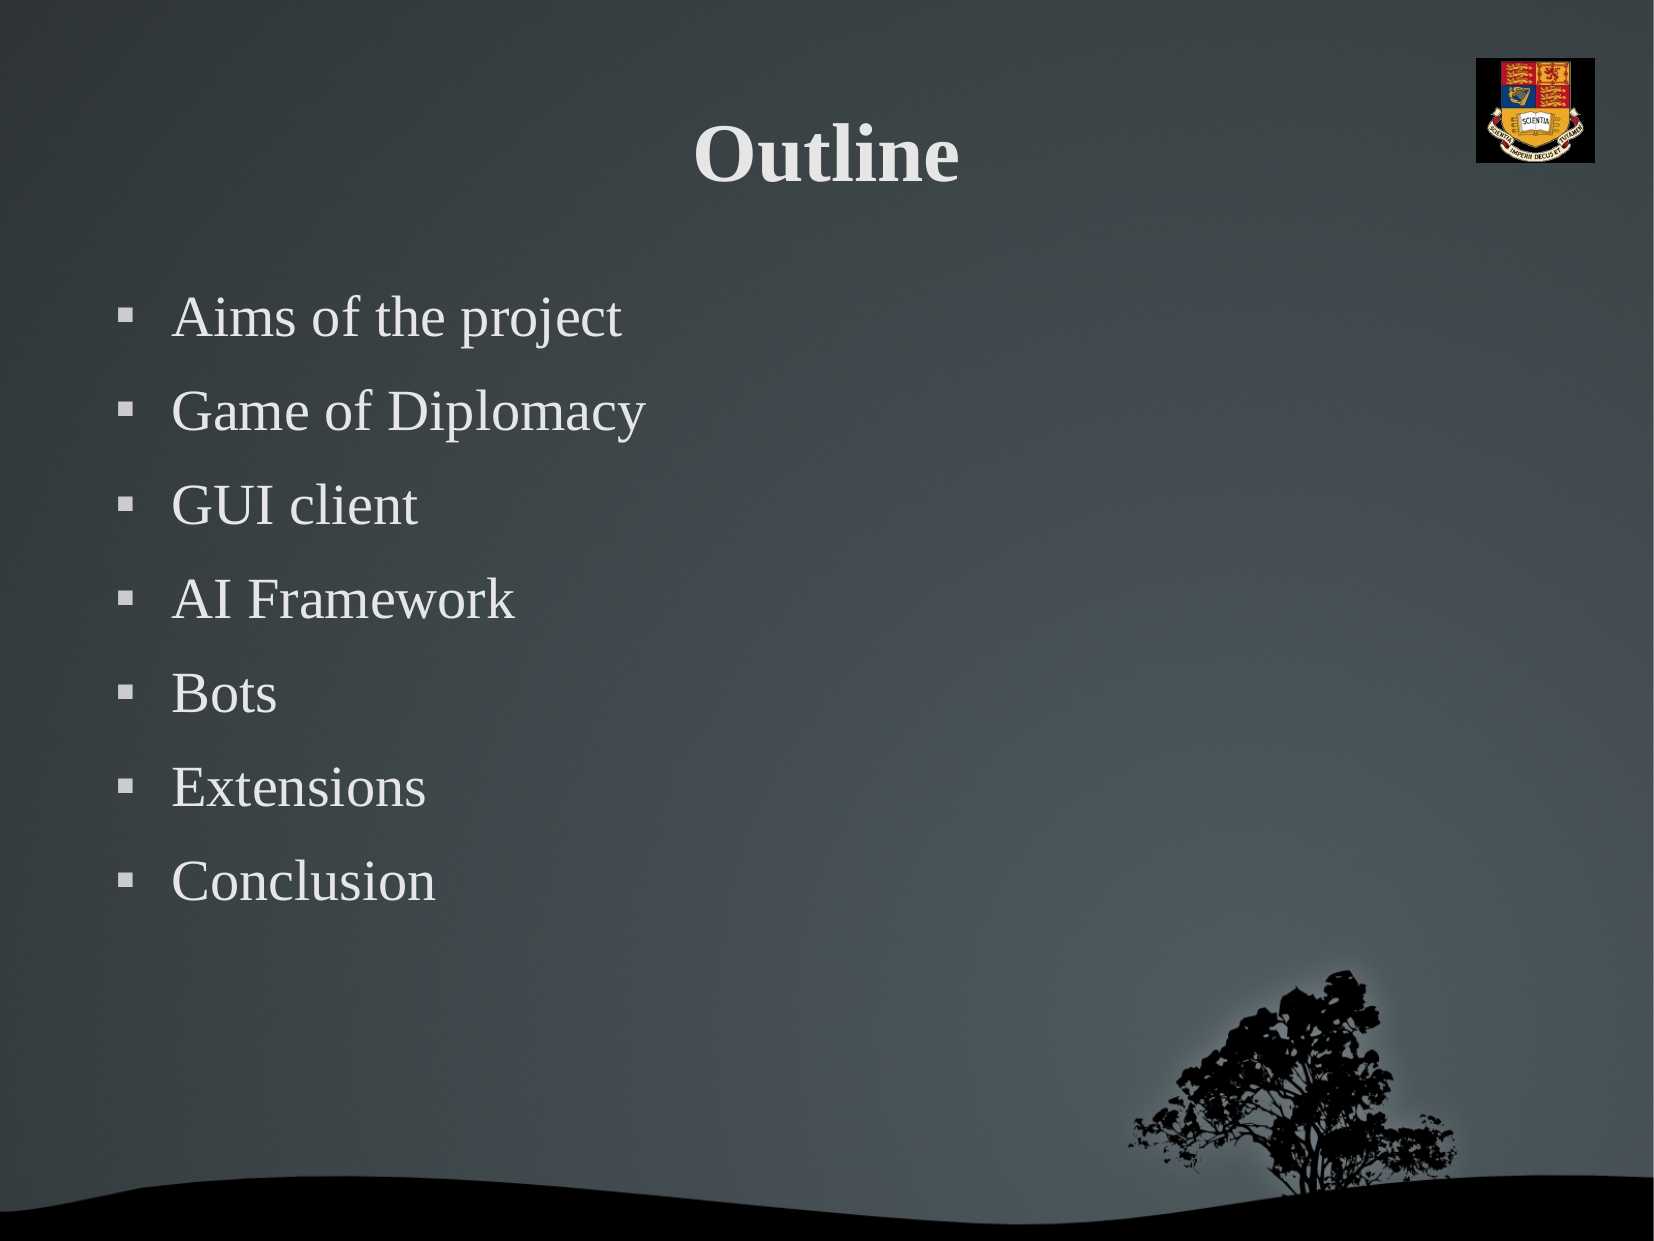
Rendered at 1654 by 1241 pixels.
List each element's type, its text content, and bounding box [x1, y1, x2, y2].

picture [0, 0, 1654, 1241]
list Aims of the project Game of Diplomacy GUI client AI Framework Bots Extensions Conclusion [82, 284, 1571, 1103]
title Outline [82, 49, 1571, 257]
